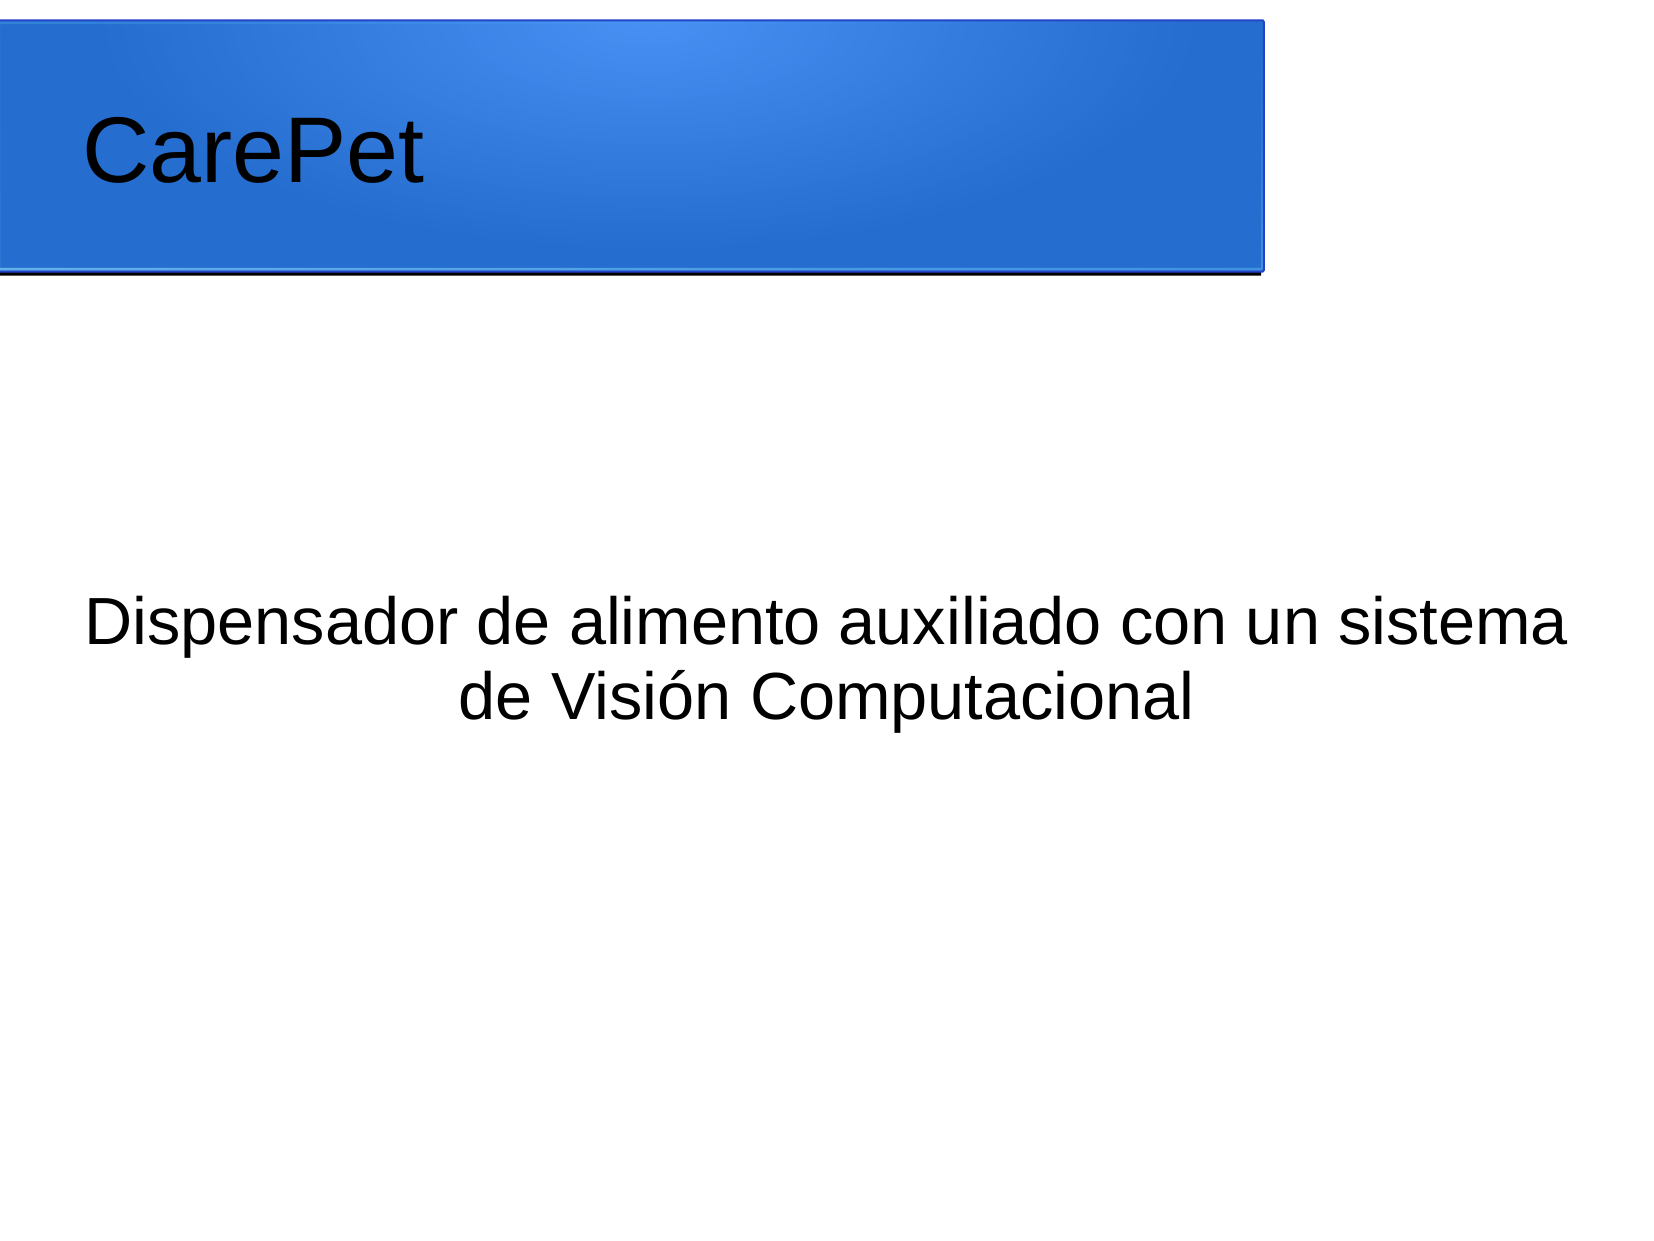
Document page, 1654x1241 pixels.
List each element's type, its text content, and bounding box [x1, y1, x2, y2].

title CarePet [82, 47, 1235, 252]
subtitle Dispensador de alimento auxiliado con un sistema de Visión Computacional [82, 299, 1571, 1019]
